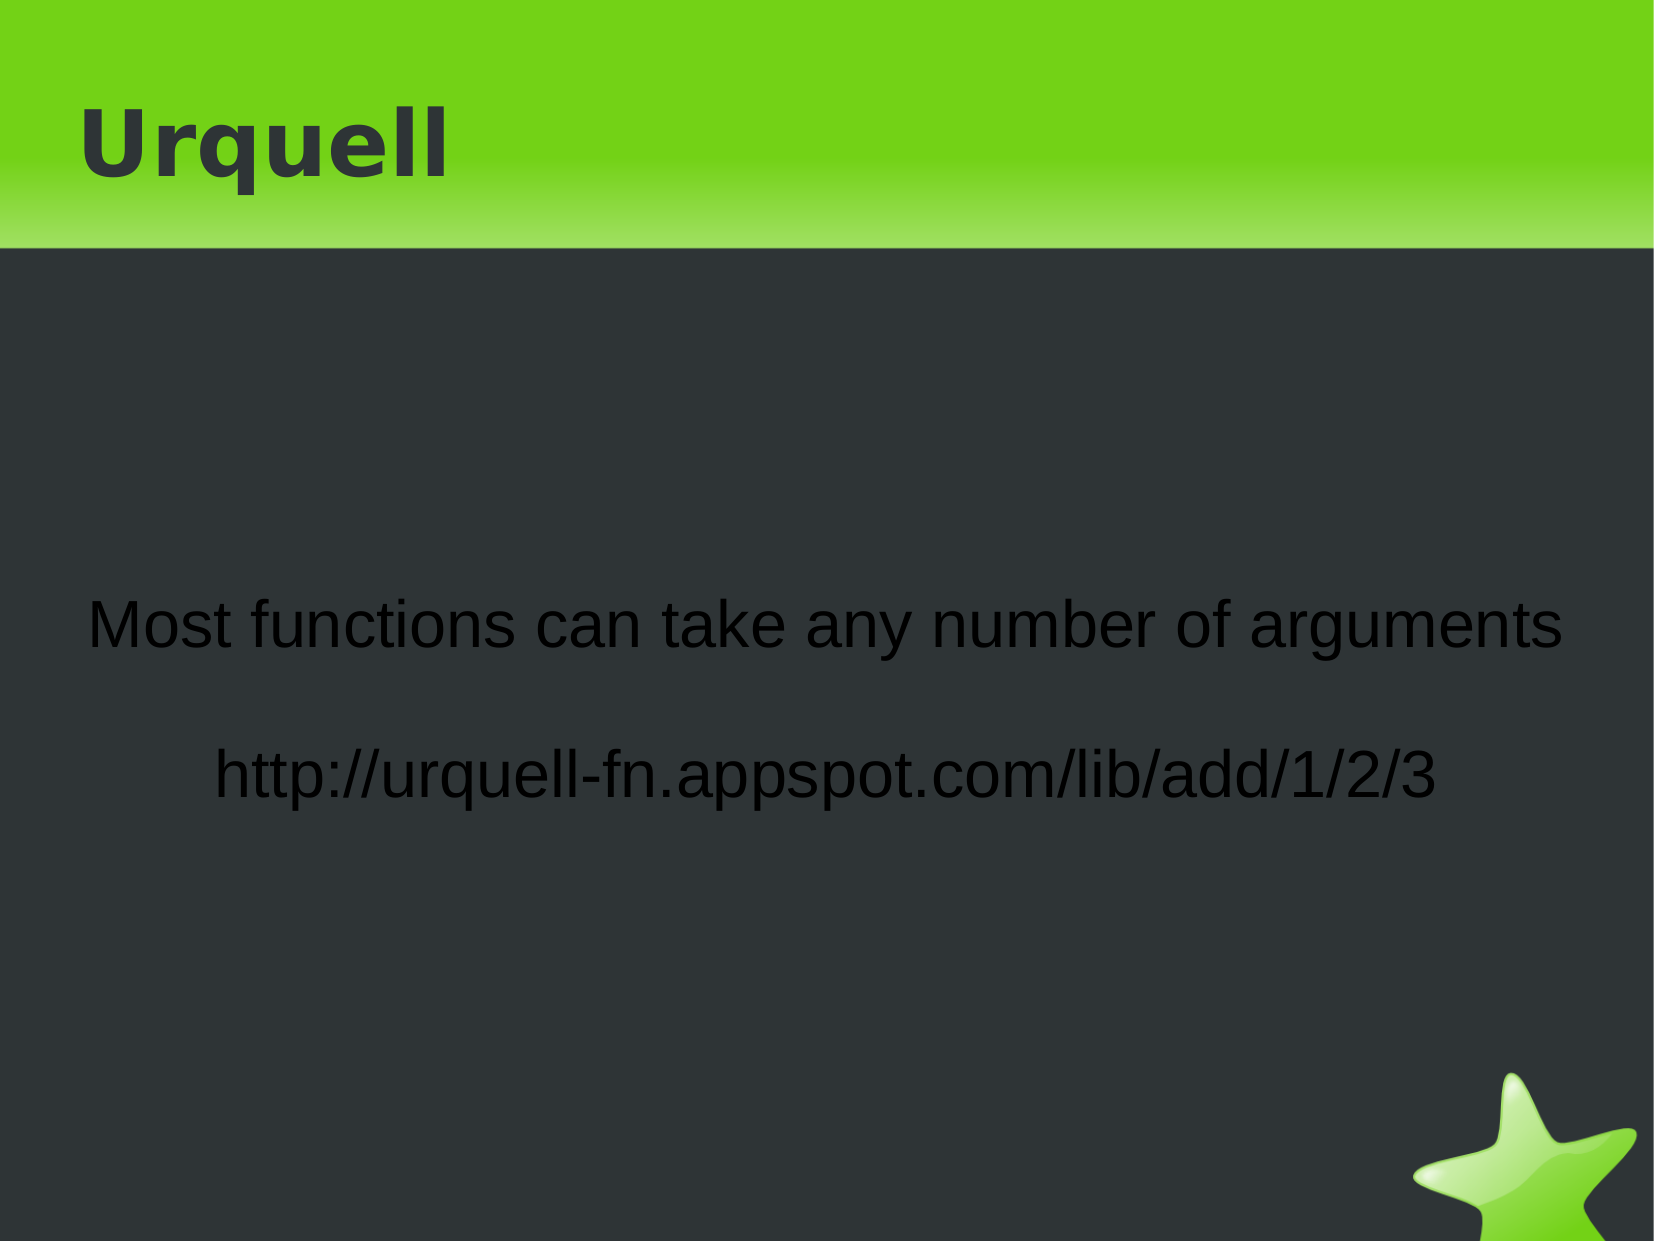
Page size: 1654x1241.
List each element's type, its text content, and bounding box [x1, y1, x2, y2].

subtitle Most functions can take any number of arguments http://urquell-fn.appspot.com/lib/add/1/2/3 [82, 290, 1571, 1109]
title Urquell [76, 41, 1565, 249]
picture [0, 0, 1654, 1241]
